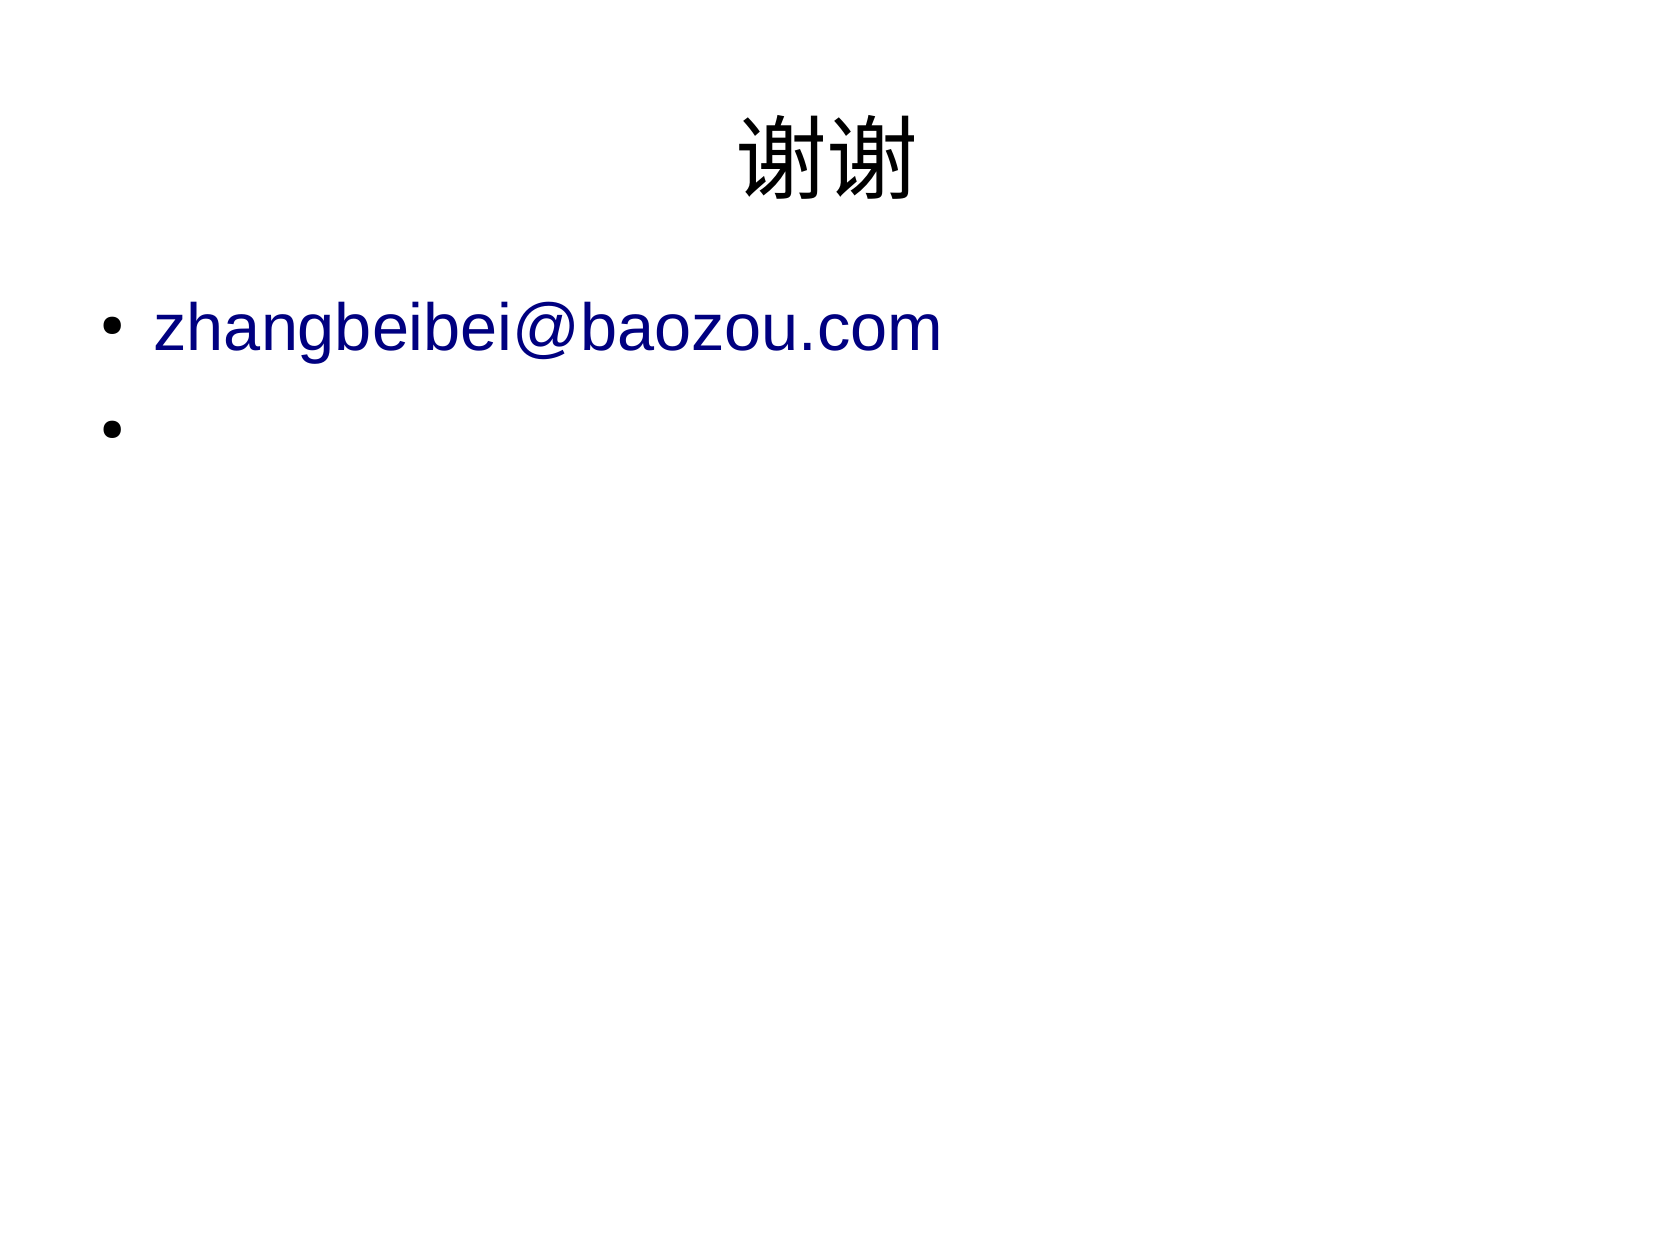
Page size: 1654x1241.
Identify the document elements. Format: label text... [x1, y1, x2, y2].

title 谢谢 [82, 49, 1571, 257]
list zhangbeibei@baozou.com [82, 290, 1571, 1109]
